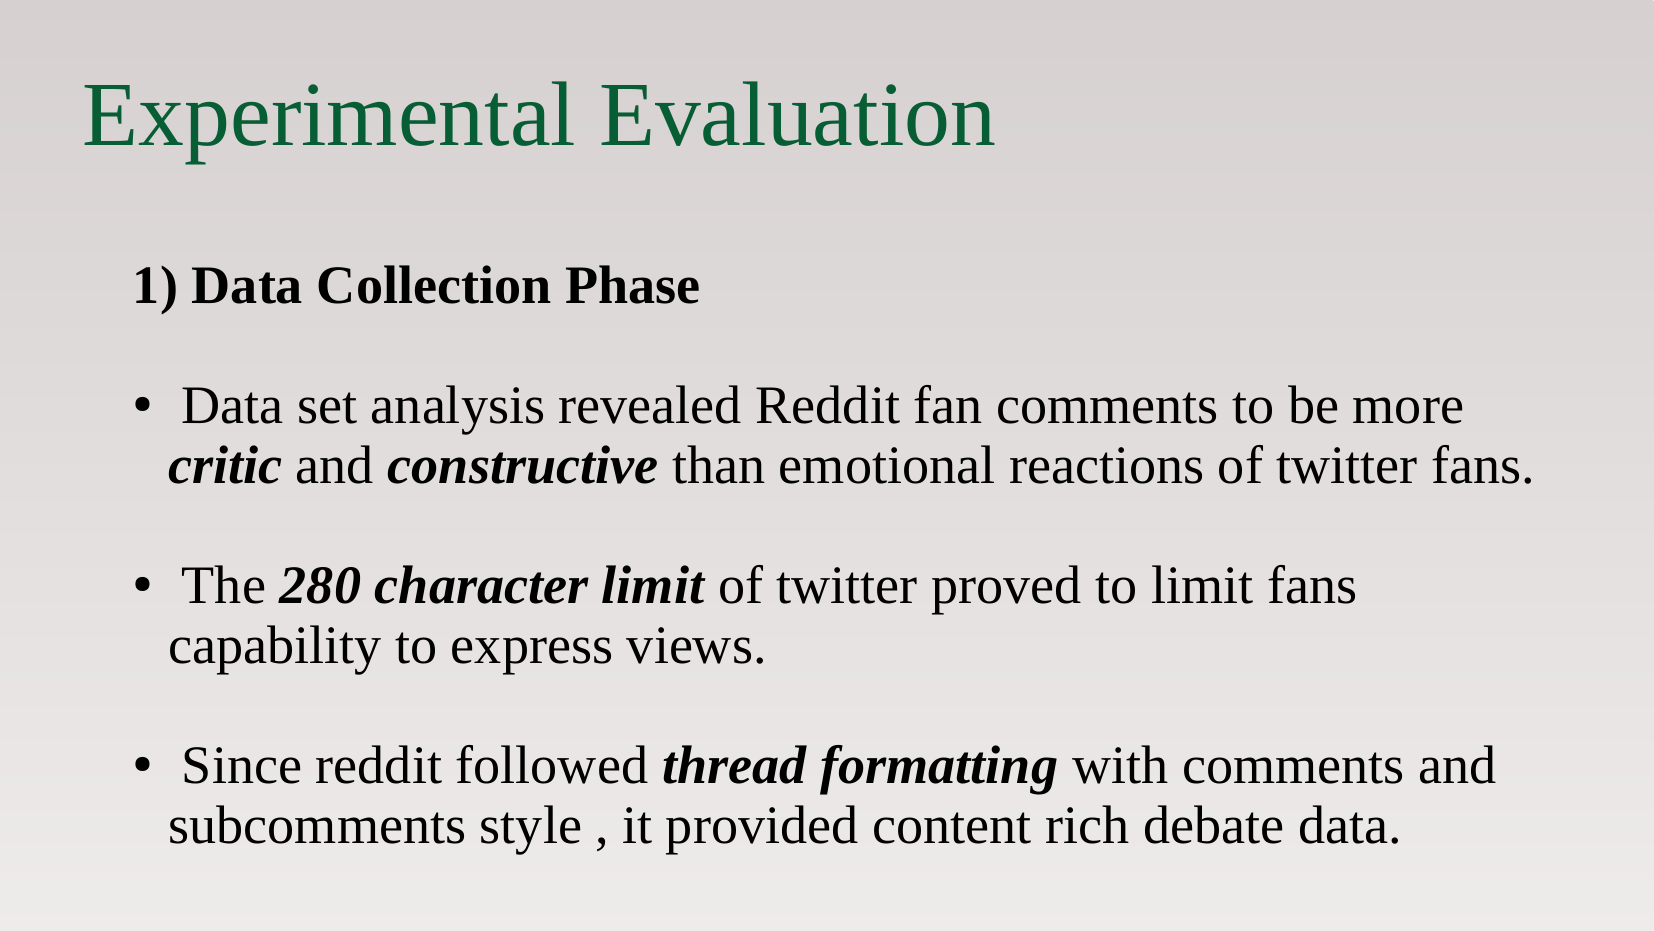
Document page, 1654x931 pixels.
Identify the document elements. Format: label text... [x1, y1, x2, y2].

subtitle [94, 0, 1583, 745]
title Experimental Evaluation [82, 37, 94, 193]
text_box Data Collection Phase Data set analysis revealed Reddit fan comments to be more critic and constructive than emotional reactions of twitter fans. The 280 character limit of twitter proved to limit fans capability to express views. Since reddit followed thread formatting with comments and subcomments style , it provided content rich debate data. [118, 248, 1595, 931]
